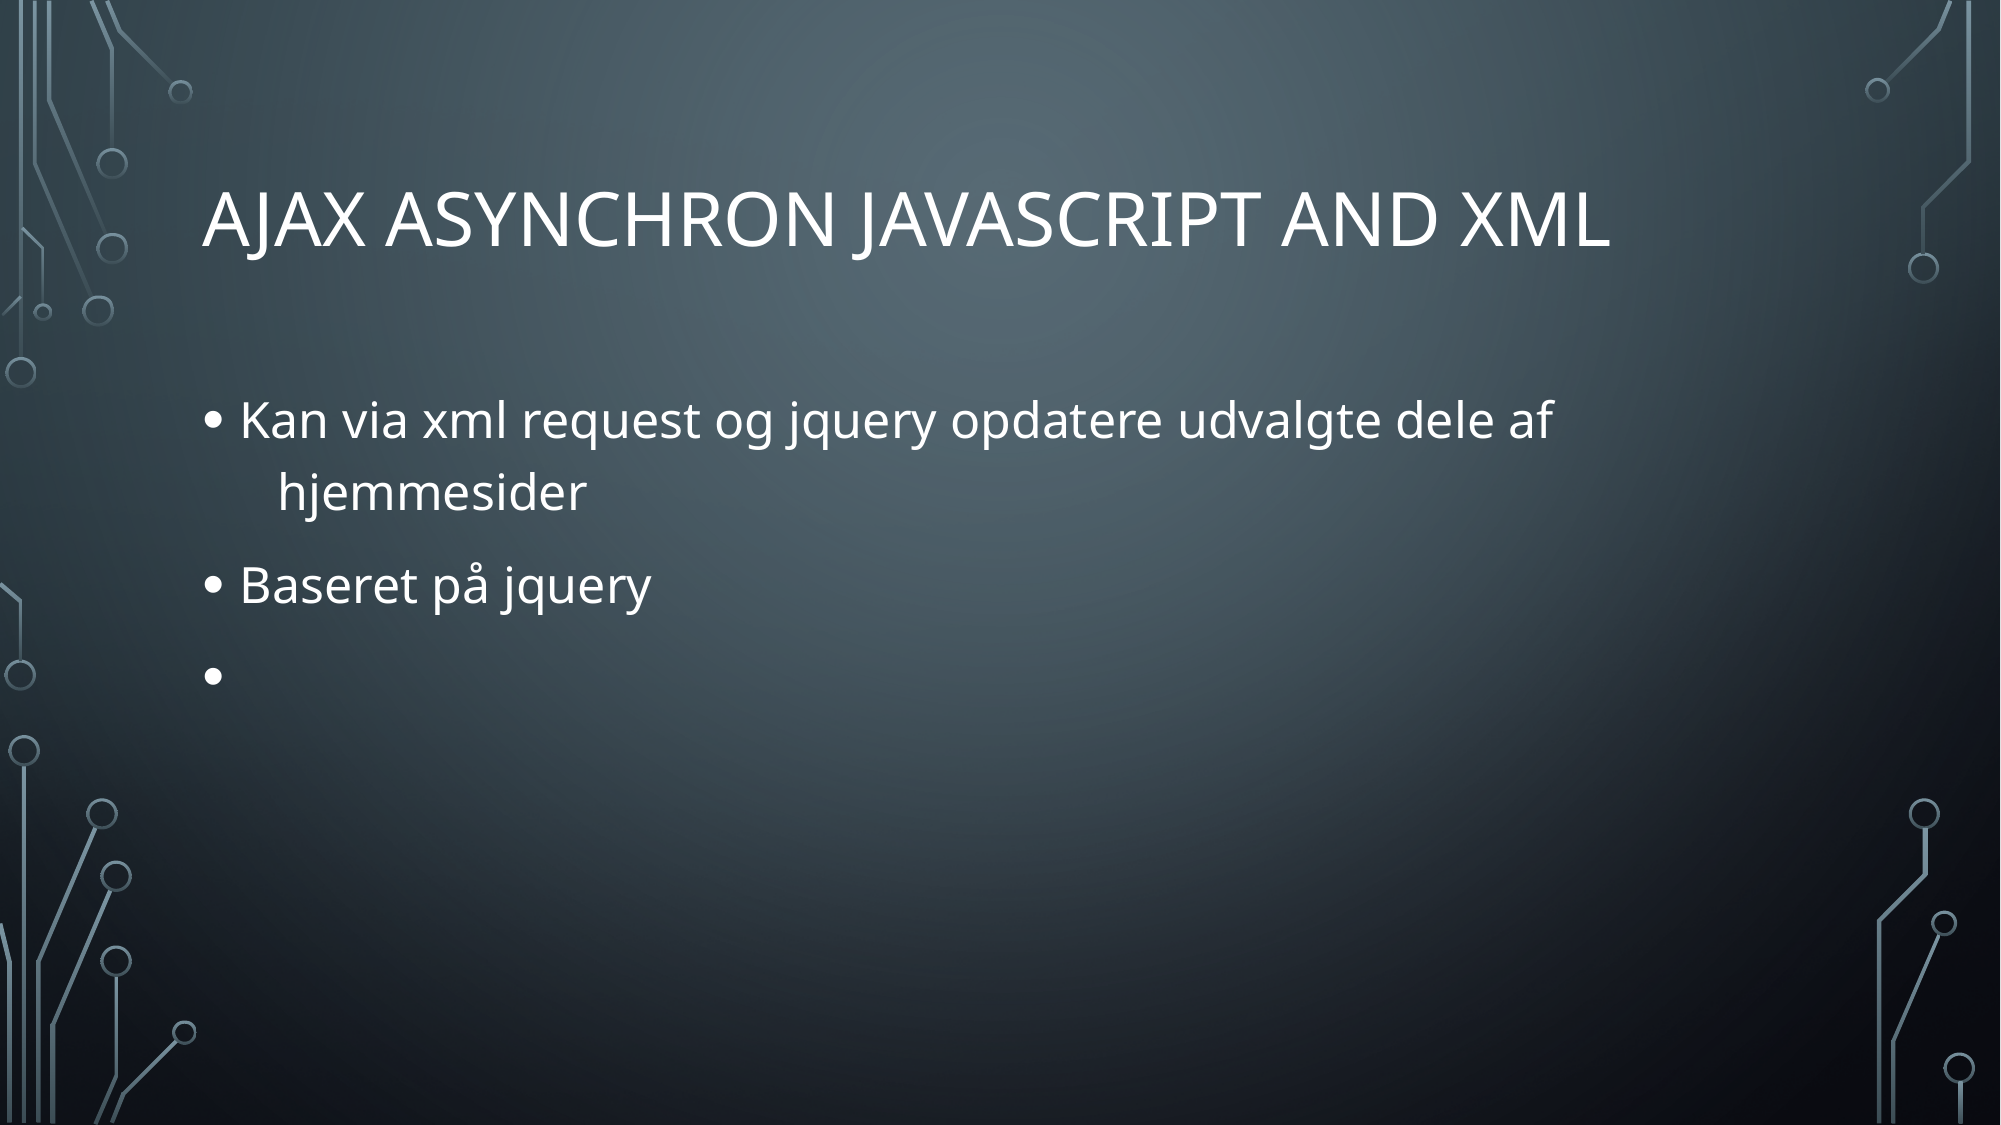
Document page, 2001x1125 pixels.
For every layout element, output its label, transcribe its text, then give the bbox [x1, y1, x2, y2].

title Ajax asynchron javascript and xml [187, 101, 1813, 344]
list Kan via xml request og jquery opdatere udvalgte dele af hjemmesider Baseret på jquery [187, 369, 1813, 951]
